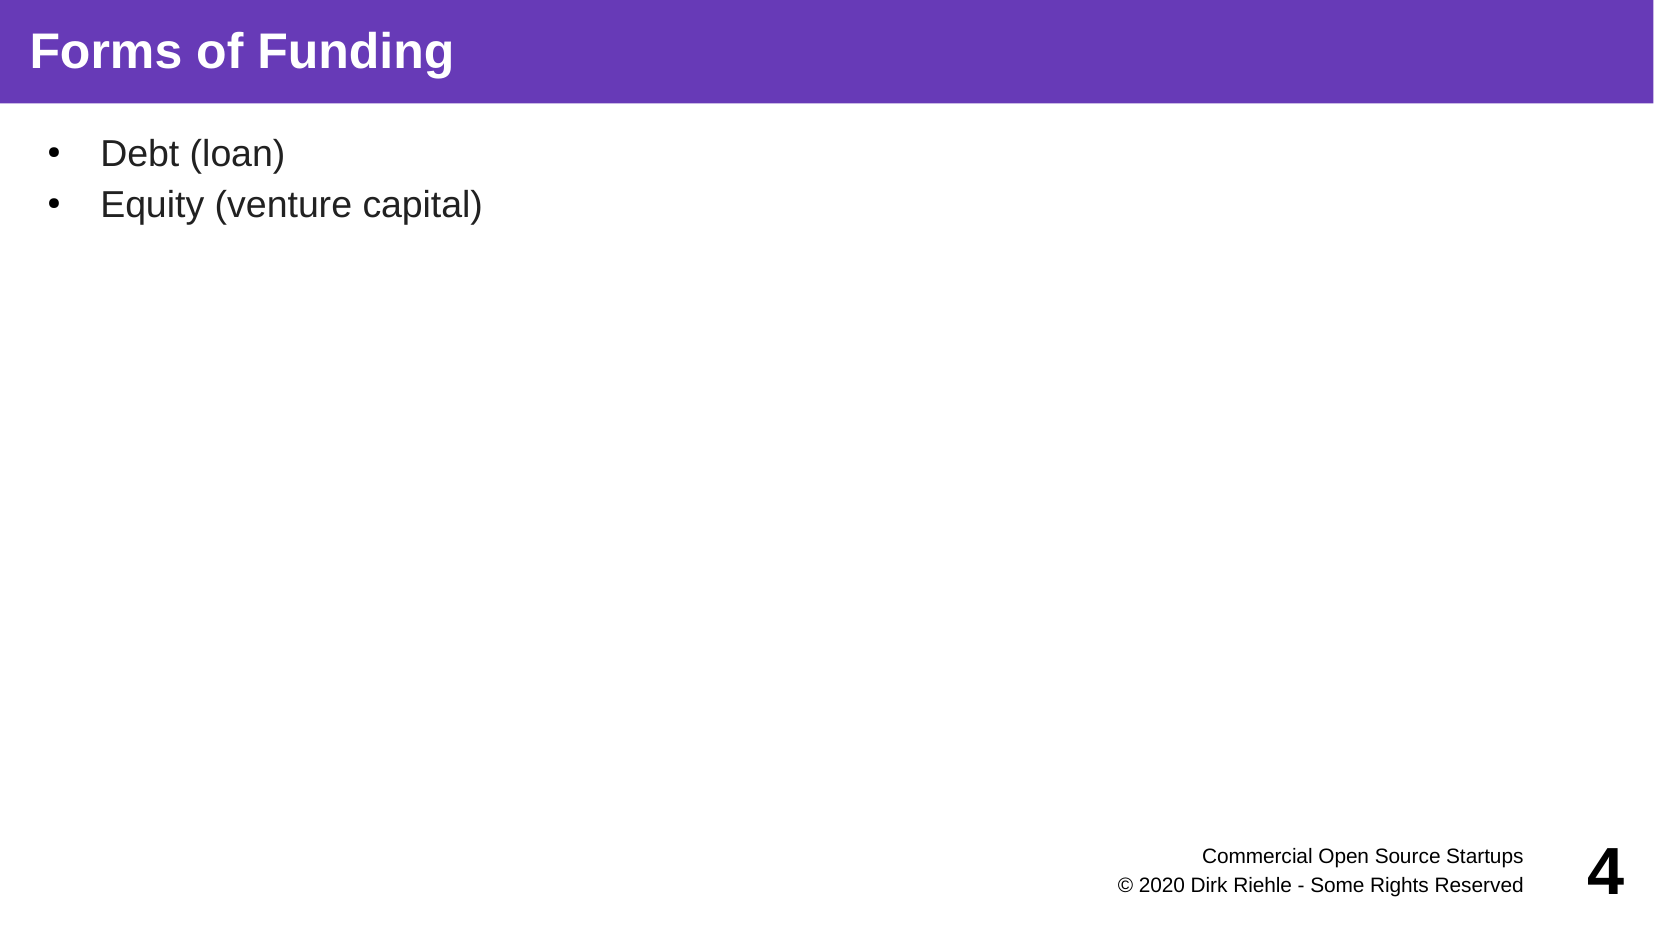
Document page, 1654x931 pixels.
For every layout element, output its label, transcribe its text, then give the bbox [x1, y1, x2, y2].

list Debt (loan) Equity (venture capital) [29, 132, 1625, 813]
title Forms of Funding [0, 0, 1654, 104]
